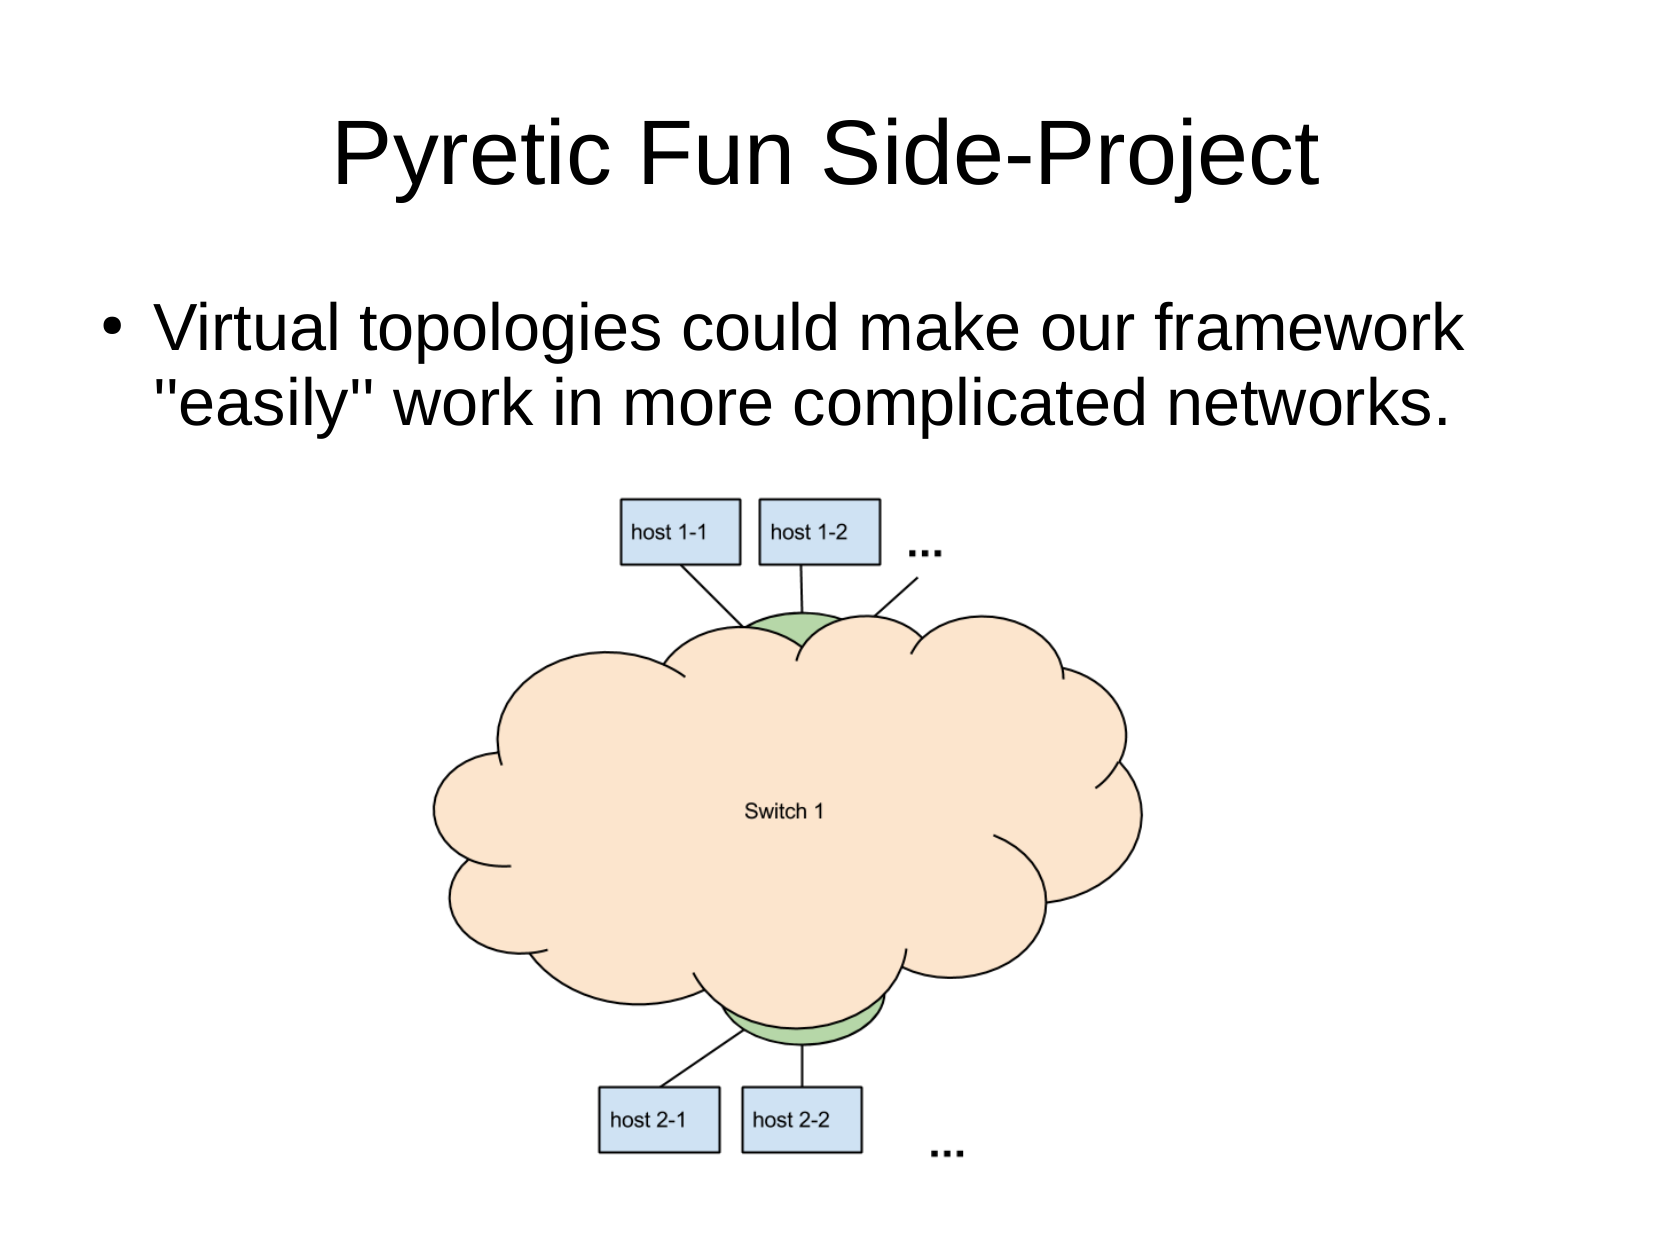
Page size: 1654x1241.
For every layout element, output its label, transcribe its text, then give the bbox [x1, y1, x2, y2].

title Pyretic Fun Side-Project [82, 49, 1571, 257]
picture [270, 390, 1370, 1216]
list Virtual topologies could make our framework ''easily'' work in more complicated networks. [82, 290, 1538, 1010]
